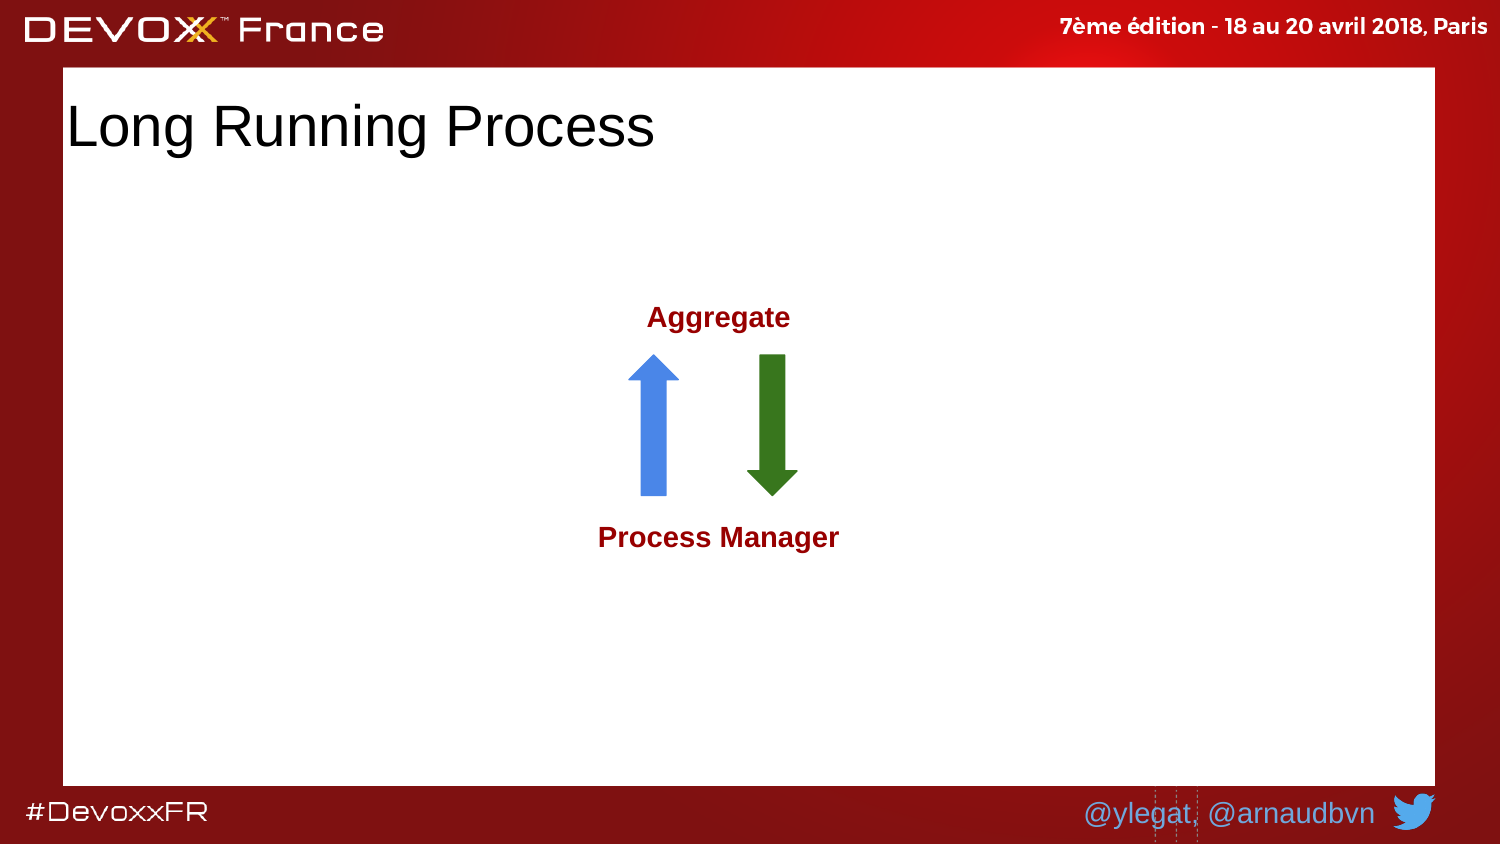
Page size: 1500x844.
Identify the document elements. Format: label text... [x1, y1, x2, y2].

text_box @ylegat, @arnaudbvn [1068, 779, 1399, 844]
text_box [747, 355, 797, 496]
title Long Running Process [51, 72, 1449, 167]
text_box [629, 355, 679, 496]
text_box Process Manager [444, 503, 994, 598]
picture [0, 0, 1500, 844]
text_box Aggregate [444, 283, 994, 385]
